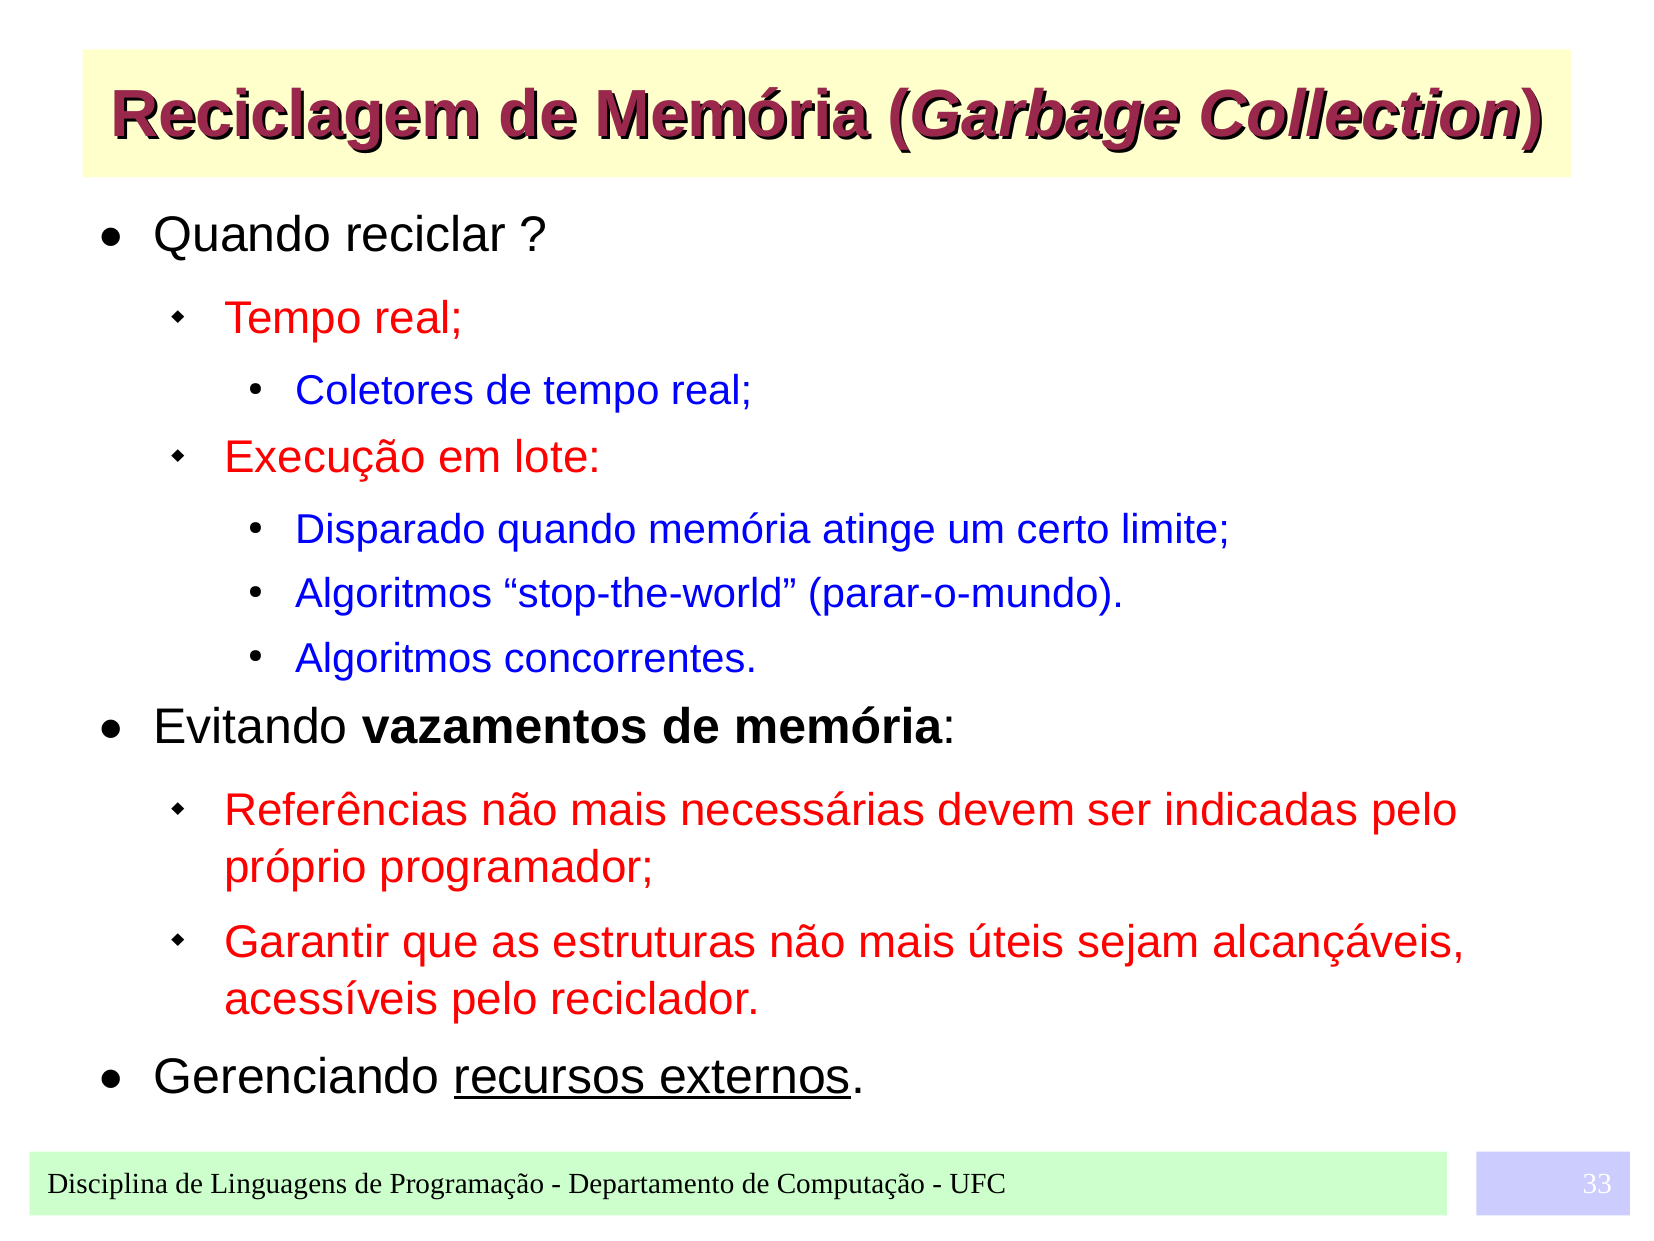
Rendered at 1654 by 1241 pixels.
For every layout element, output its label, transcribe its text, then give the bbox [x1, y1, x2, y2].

list Quando reciclar ? Tempo real; Coletores de tempo real; Execução em lote: Disparado quando memória atinge um certo limite; Algoritmos “stop-the-world” (parar-o-mundo). Algoritmos concorrentes. Evitando vazamentos de memória: Referências não mais necessárias devem ser indicadas pelo próprio programador; Garantir que as estruturas não mais úteis sejam alcançáveis, acessíveis pelo reciclador. Gerenciando recursos externos. [82, 206, 1571, 1152]
title Reciclagem de Memória (Garbage Collection) [82, 49, 1571, 178]
